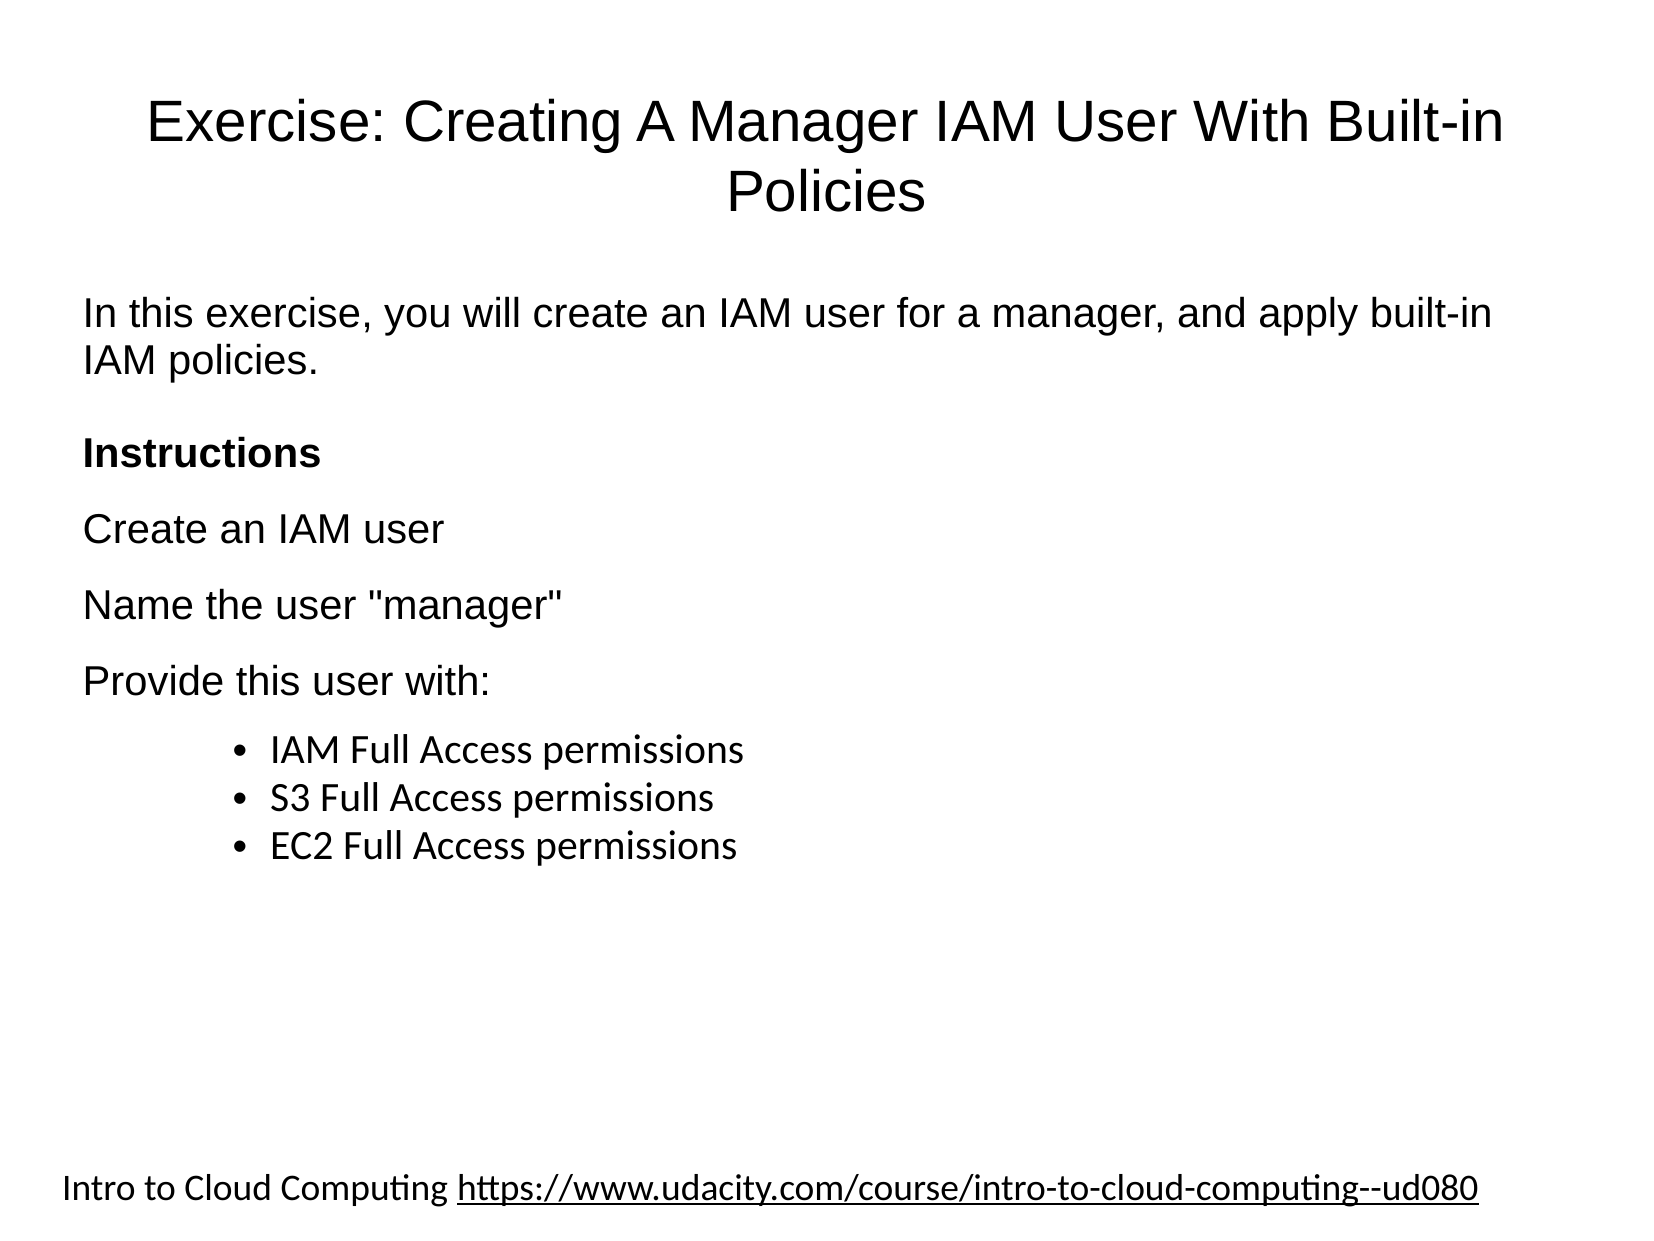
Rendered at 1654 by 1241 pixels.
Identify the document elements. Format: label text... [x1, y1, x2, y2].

list In this exercise, you will create an IAM user for a manager, and apply built-in IAM policies. Instructions Create an IAM user Name the user "manager" Provide this user with: IAM Full Access permissions S3 Full Access permissions EC2 Full Access permissions [82, 290, 1571, 1010]
title Exercise: Creating A Manager IAM User With Built-in Policies [82, 49, 1571, 257]
text_box Intro to Cloud Computing https://www.udacity.com/course/intro-to-cloud-computing--ud080 [47, 1164, 1620, 1241]
